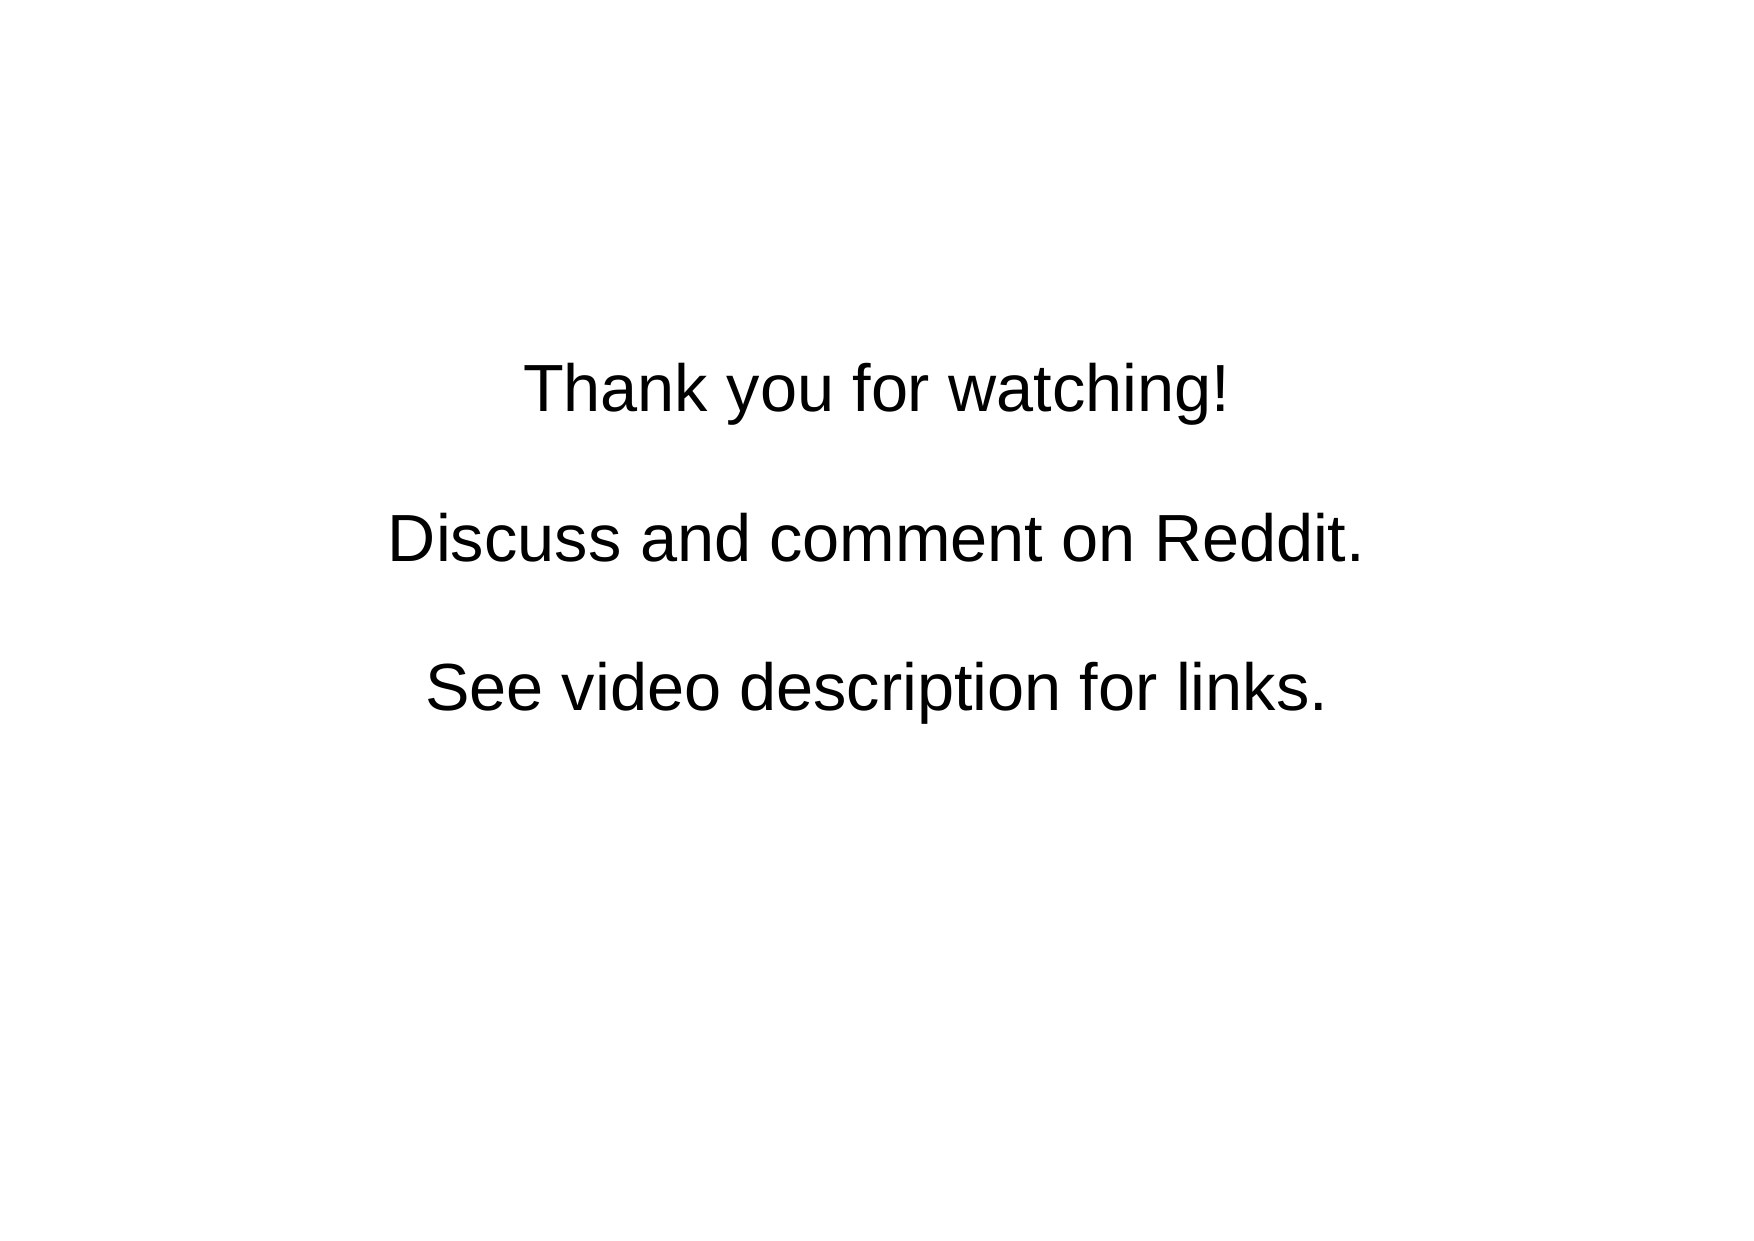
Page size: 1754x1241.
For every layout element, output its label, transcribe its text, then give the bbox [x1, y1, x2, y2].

subtitle Thank you for watching! Discuss and comment on Reddit. See video description for links. [140, 103, 1614, 973]
